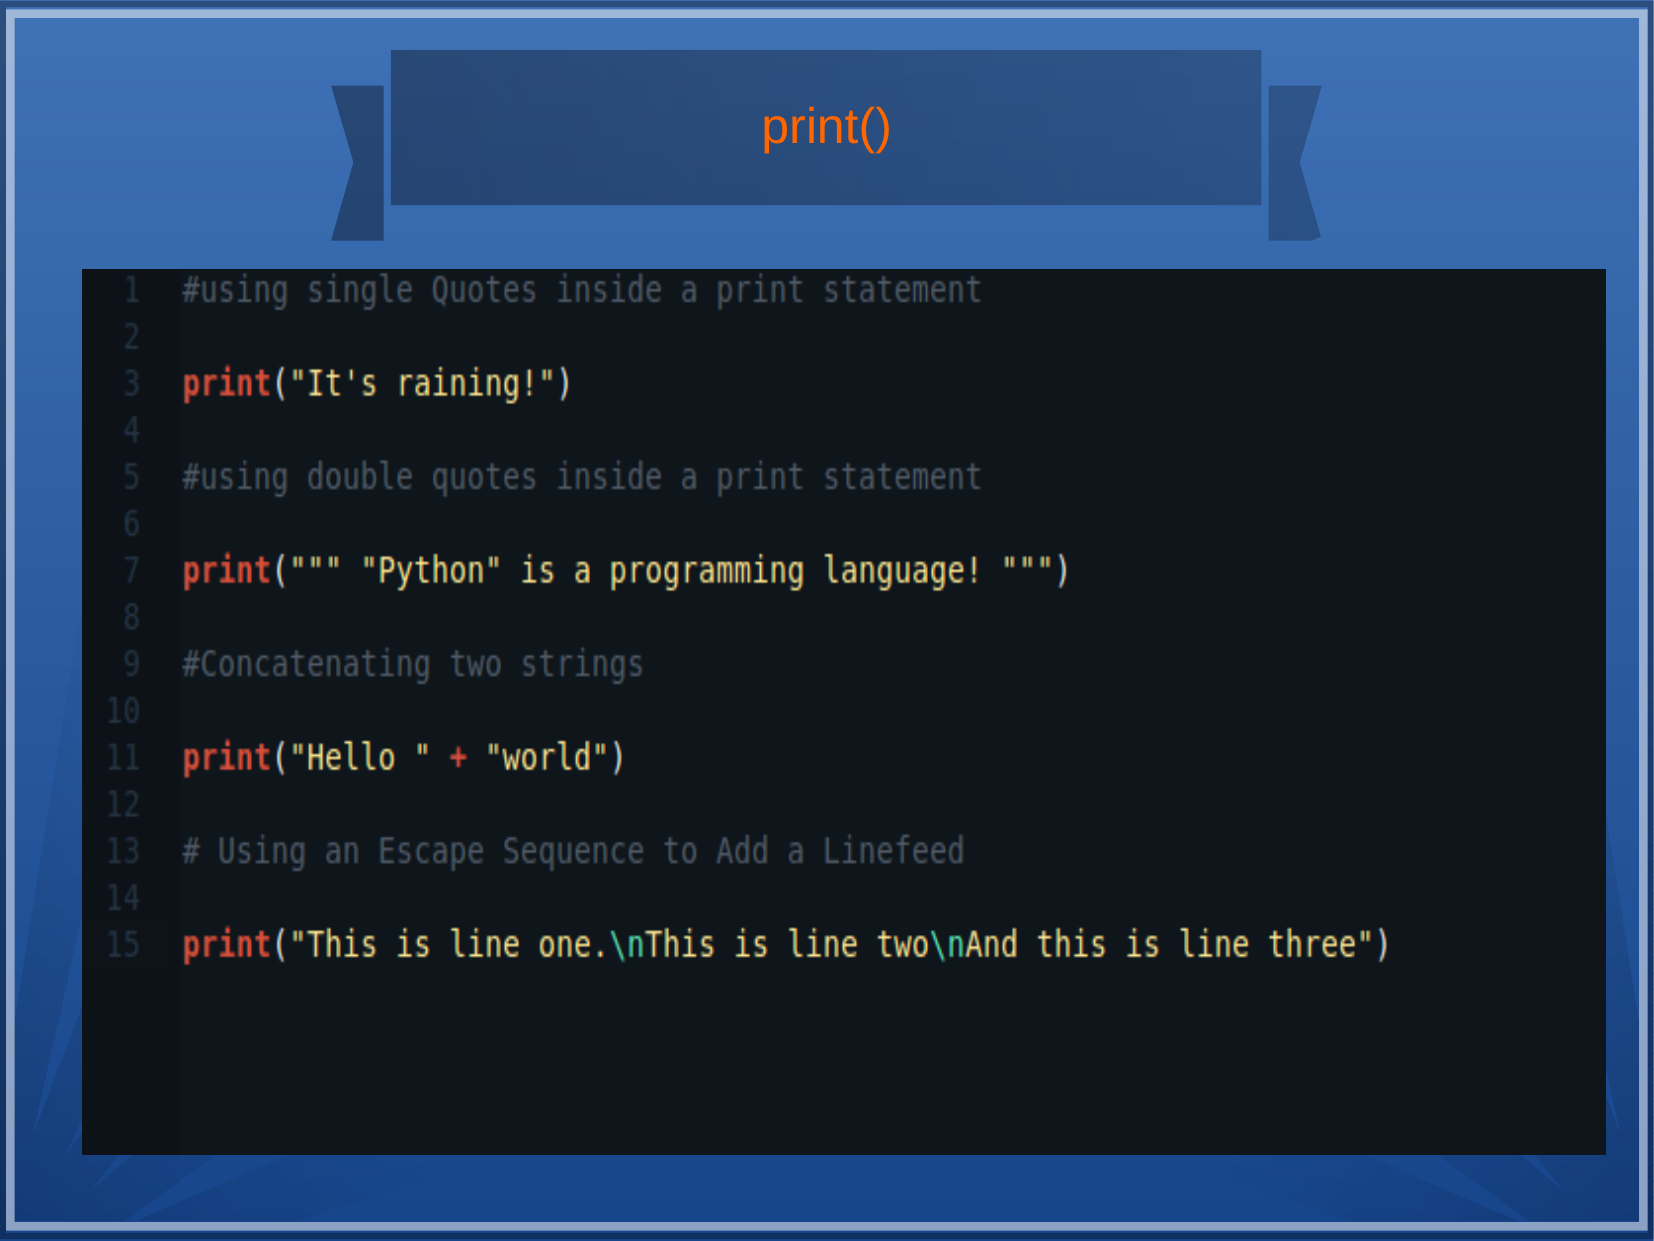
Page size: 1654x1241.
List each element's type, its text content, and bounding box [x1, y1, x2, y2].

title print() [389, 47, 1264, 205]
picture [82, 269, 1606, 1156]
